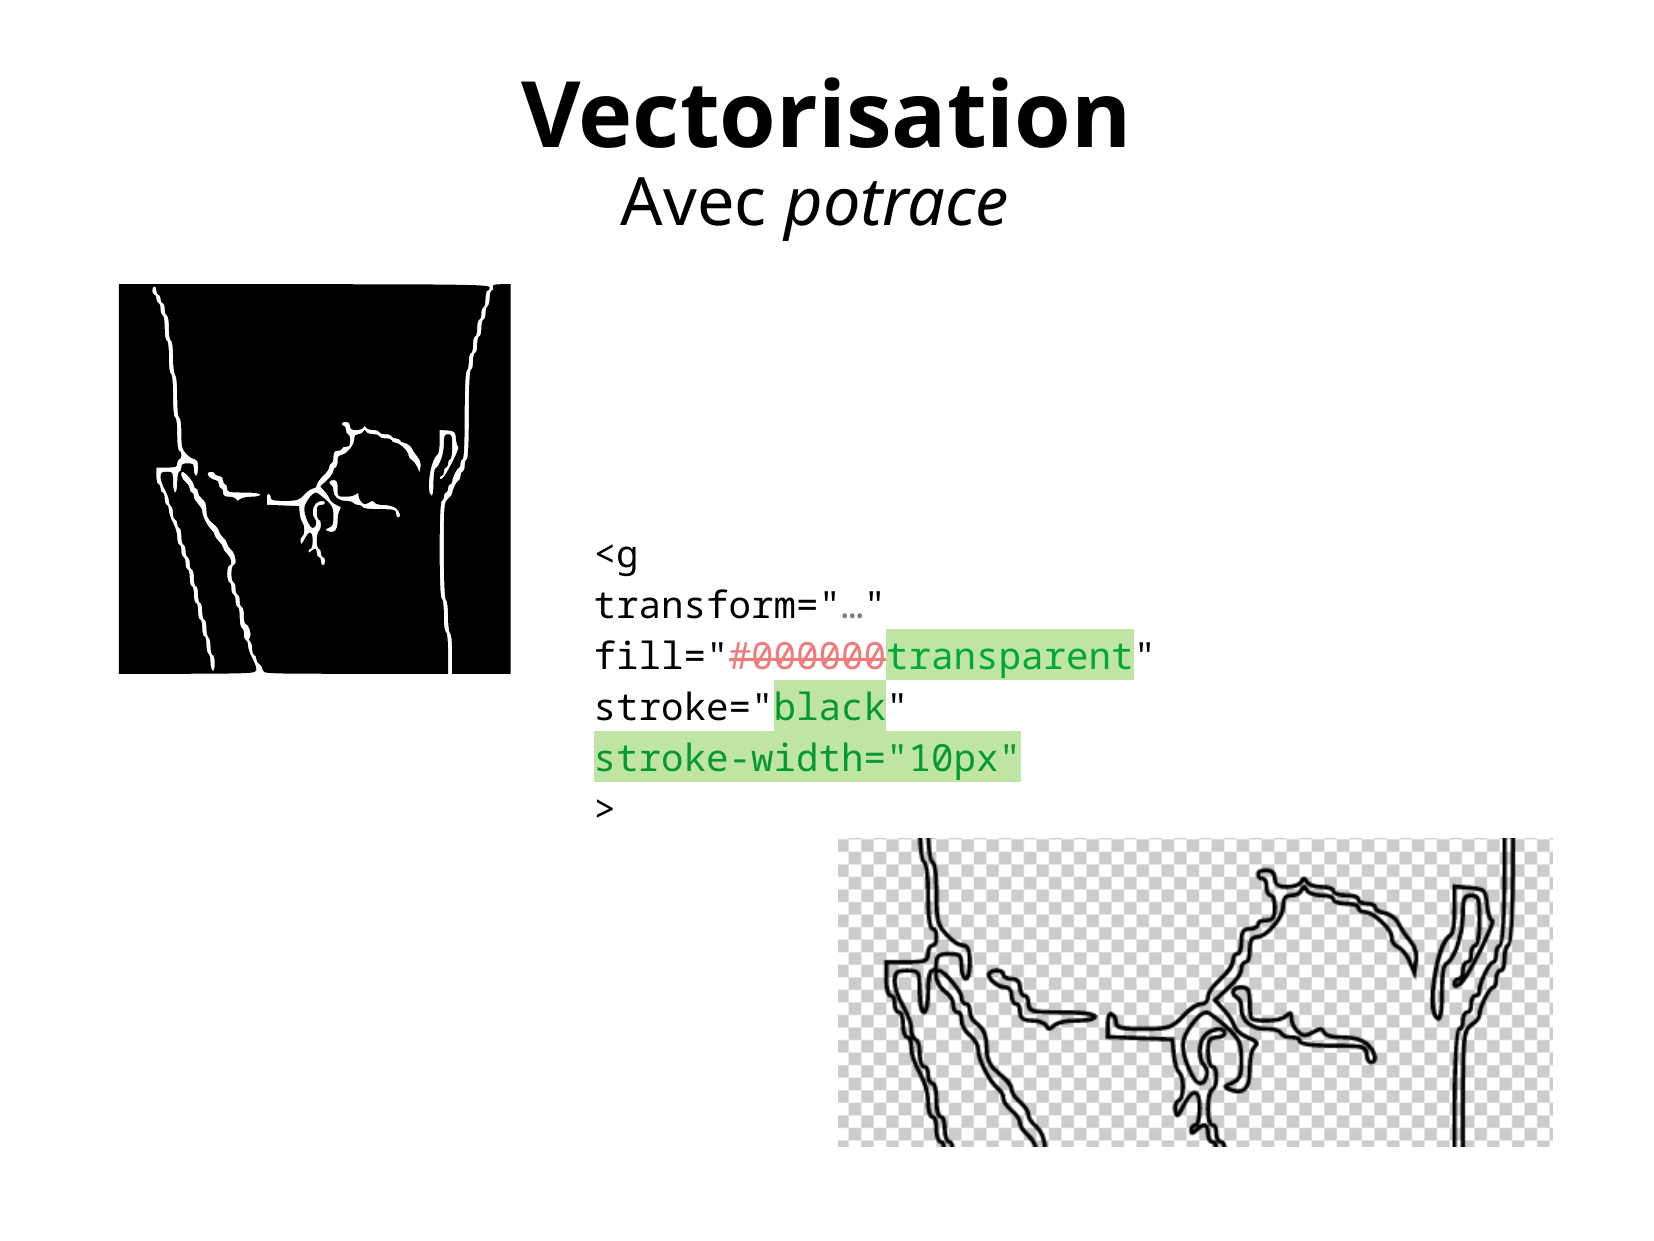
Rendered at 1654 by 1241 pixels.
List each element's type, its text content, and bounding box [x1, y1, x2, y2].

text_box <g transform="…" fill="#000000transparent" stroke="black" stroke-width="10px" > [578, 519, 1207, 806]
list Avec potrace [71, 153, 1560, 239]
picture [118, 283, 512, 675]
picture [838, 838, 1553, 1147]
title Vectorisation [82, 8, 1571, 216]
